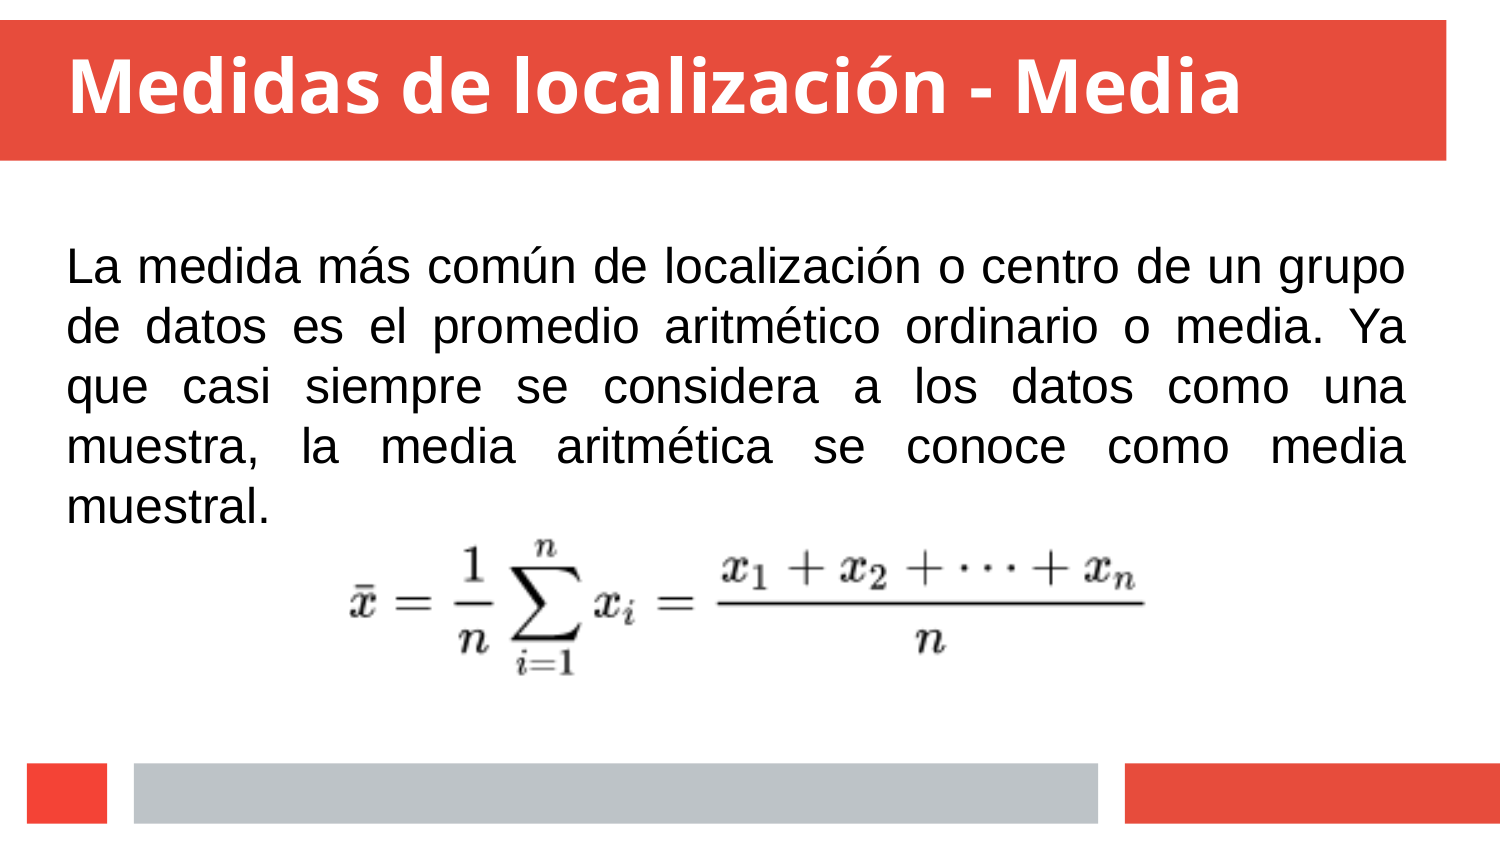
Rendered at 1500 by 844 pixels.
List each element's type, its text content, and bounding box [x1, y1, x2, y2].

subtitle La medida más común de localización o centro de un grupo de datos es el promedio aritmético ordinario o media. Ya que casi siempre se considera a los datos como una muestra, la media aritmética se conoce como media muestral. [53, 220, 1420, 542]
picture [349, 530, 1151, 686]
title Medidas de localización - Media [53, 40, 1447, 141]
